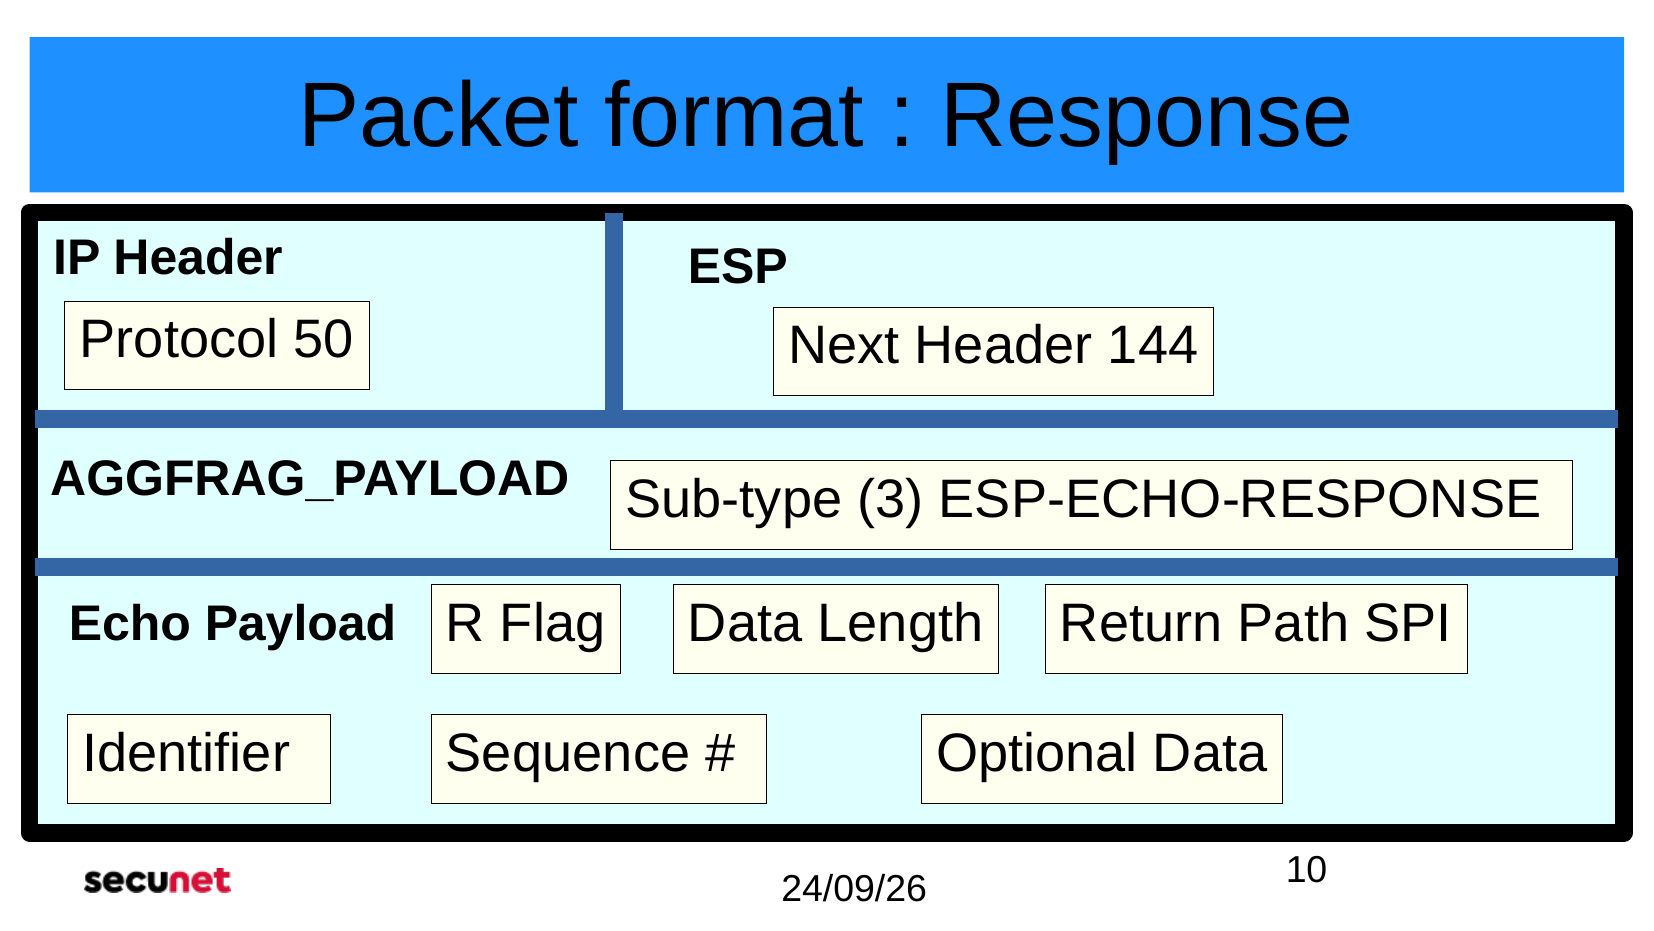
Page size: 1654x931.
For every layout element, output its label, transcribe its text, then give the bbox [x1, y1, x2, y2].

text_box Sub-type (3) ESP-ECHO-RESPONSE [610, 460, 1573, 550]
text_box Identifier [67, 715, 331, 804]
text_box Protocol 50 [64, 301, 370, 390]
text_box Optional Data [921, 714, 1283, 804]
text_box Data Length [673, 584, 999, 674]
title Packet format : Response [29, 37, 1625, 193]
text_box AGGFRAG_PAYLOAD [35, 442, 626, 514]
text_box Next Header 144 [773, 307, 1214, 396]
text_box R Flag [431, 584, 621, 674]
text_box ESP [673, 230, 909, 302]
picture [84, 868, 231, 893]
text_box Sequence # [431, 714, 767, 804]
text_box Return Path SPI [1045, 584, 1468, 674]
text_box IP Header [29, 212, 1625, 833]
text_box Echo Payload [54, 588, 420, 715]
